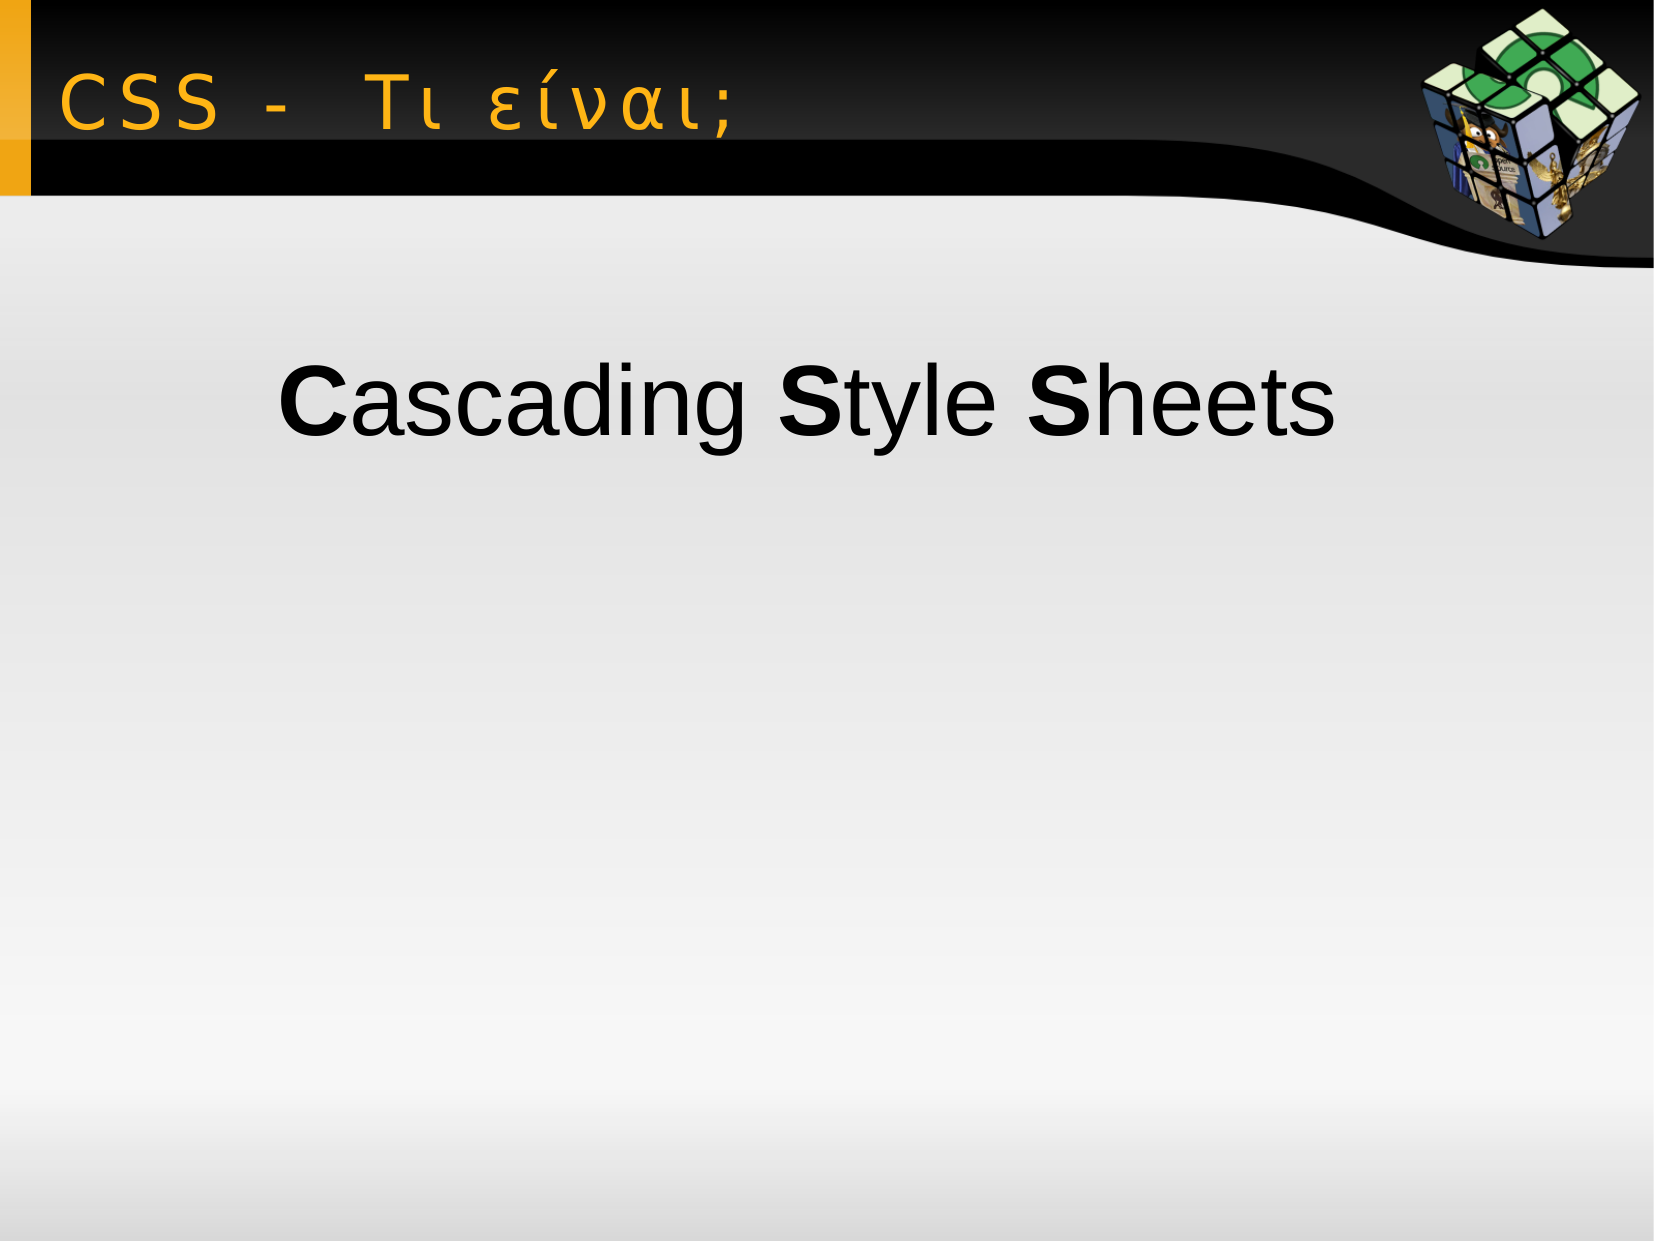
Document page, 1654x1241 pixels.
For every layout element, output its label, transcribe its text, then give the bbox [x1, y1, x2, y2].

title CSS - Τι είναι; [59, 29, 1270, 178]
text_box Cascading Style Sheets [262, 337, 1381, 520]
picture [0, 0, 1654, 1241]
